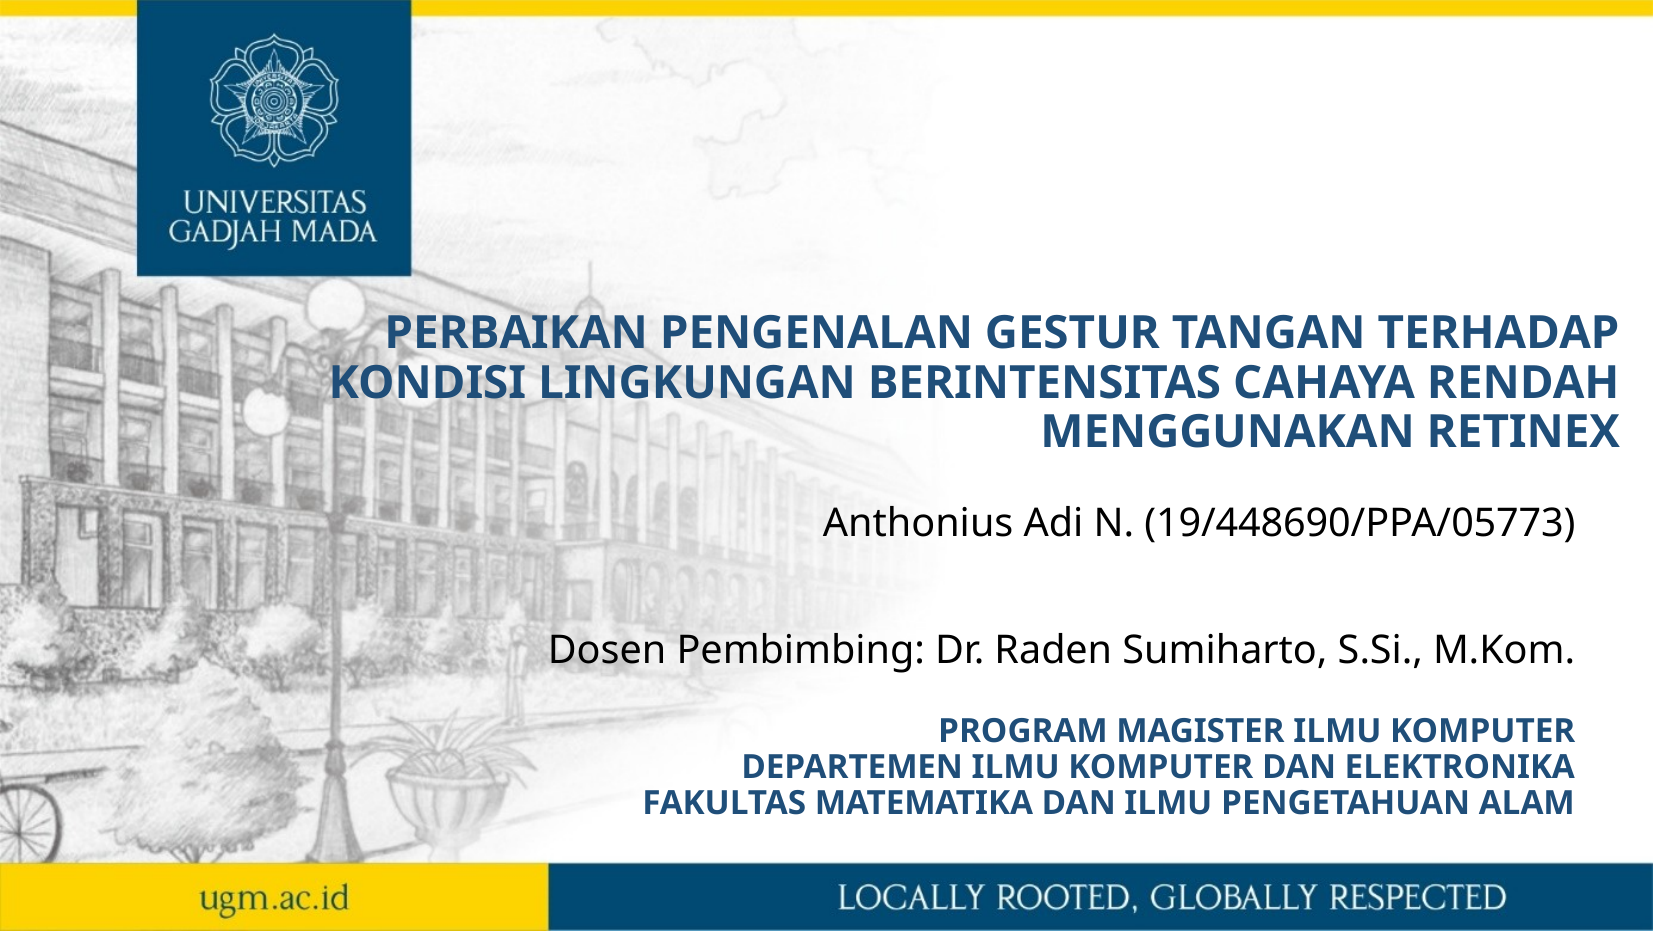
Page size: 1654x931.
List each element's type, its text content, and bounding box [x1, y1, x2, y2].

subtitle Anthonius Adi N. (19/448690/PPA/05773) Dosen Pembimbing: Dr. Raden Sumiharto, S.Si., M.Kom. [351, 495, 1592, 705]
picture [0, 0, 1653, 931]
text_box PROGRAM MAGISTER ILMU KOMPUTER DEPARTEMEN ILMU KOMPUTER DAN ELEKTRONIKA FAKULTAS MATEMATIKA DAN ILMU PENGETAHUAN ALAM [350, 705, 1592, 830]
title PERBAIKAN PENGENALAN GESTUR TANGAN TERHADAP KONDISI LINGKUNGAN BERINTENSITAS CAHAYA RENDAH MENGGUNAKAN RETINEX [180, 285, 1636, 466]
